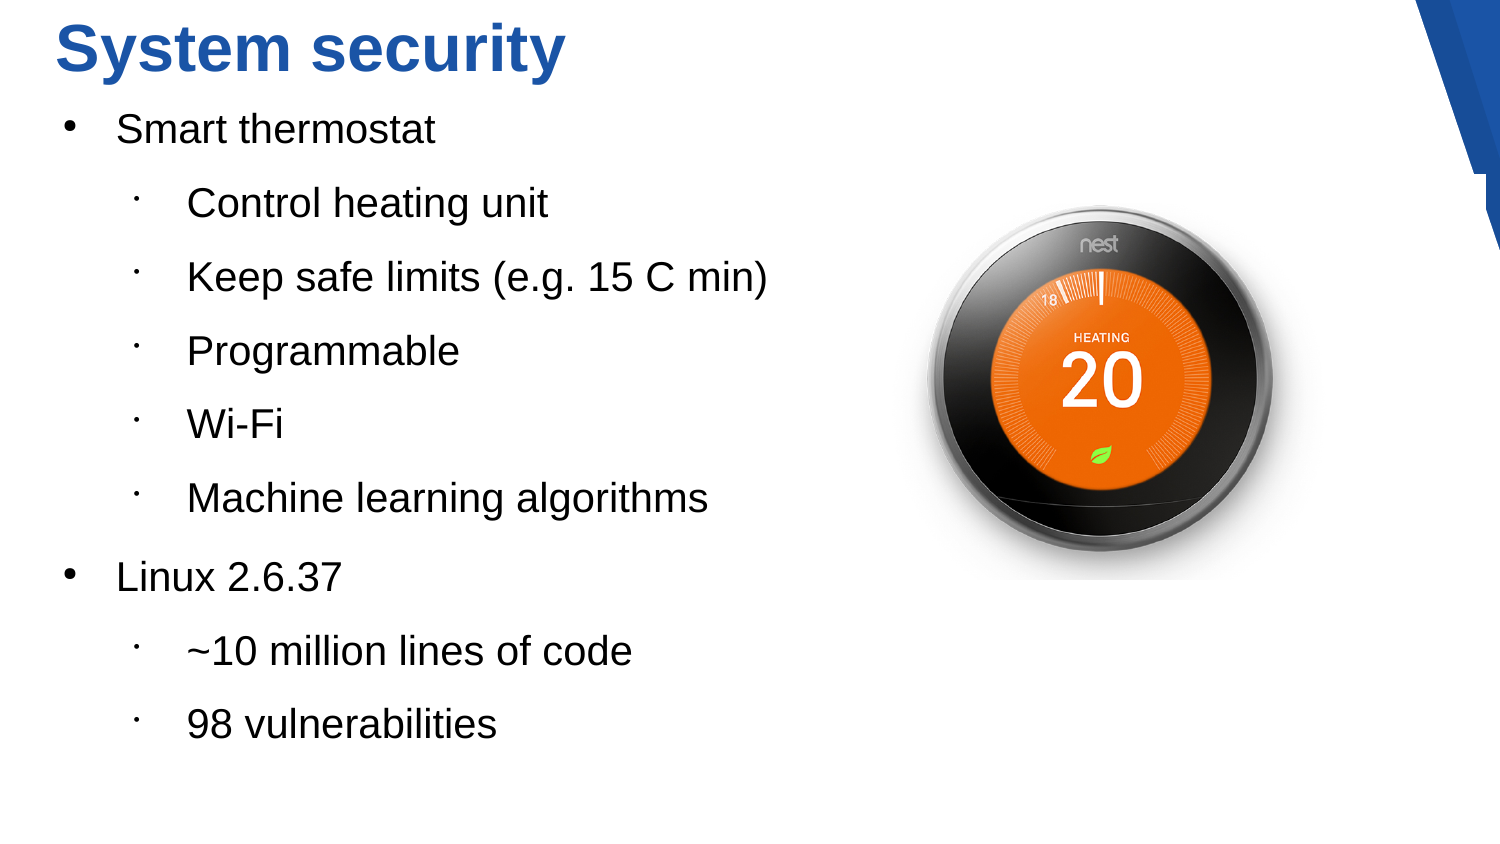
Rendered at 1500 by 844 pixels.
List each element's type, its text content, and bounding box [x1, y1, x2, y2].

picture [714, 526, 1486, 580]
title System security [40, 32, 1366, 87]
list Smart thermostat Control heating unit Keep safe limits (e.g. 15 C min) Programmable Wi-Fi Machine learning algorithms Linux 2.6.37 ~10 million lines of code 98 vulnerabilities [30, 87, 1486, 526]
